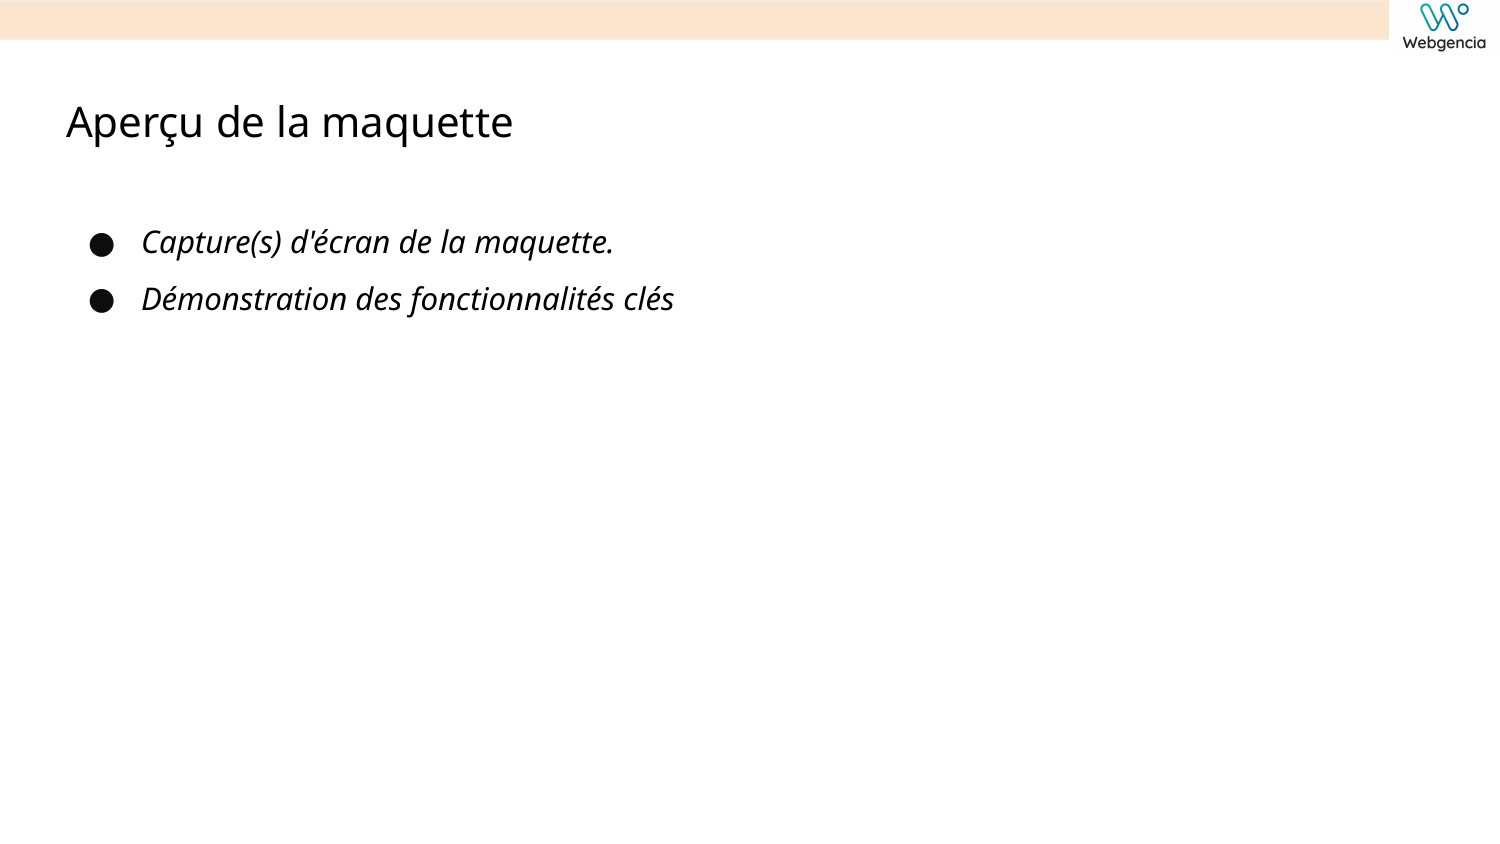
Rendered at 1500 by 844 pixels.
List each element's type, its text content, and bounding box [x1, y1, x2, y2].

picture [1389, 0, 1500, 56]
text_box [0, 0, 1389, 40]
list Capture(s) d'écran de la maquette. Démonstration des fonctionnalités clés [51, 189, 1449, 750]
title Aperçu de la maquette [51, 72, 1449, 167]
